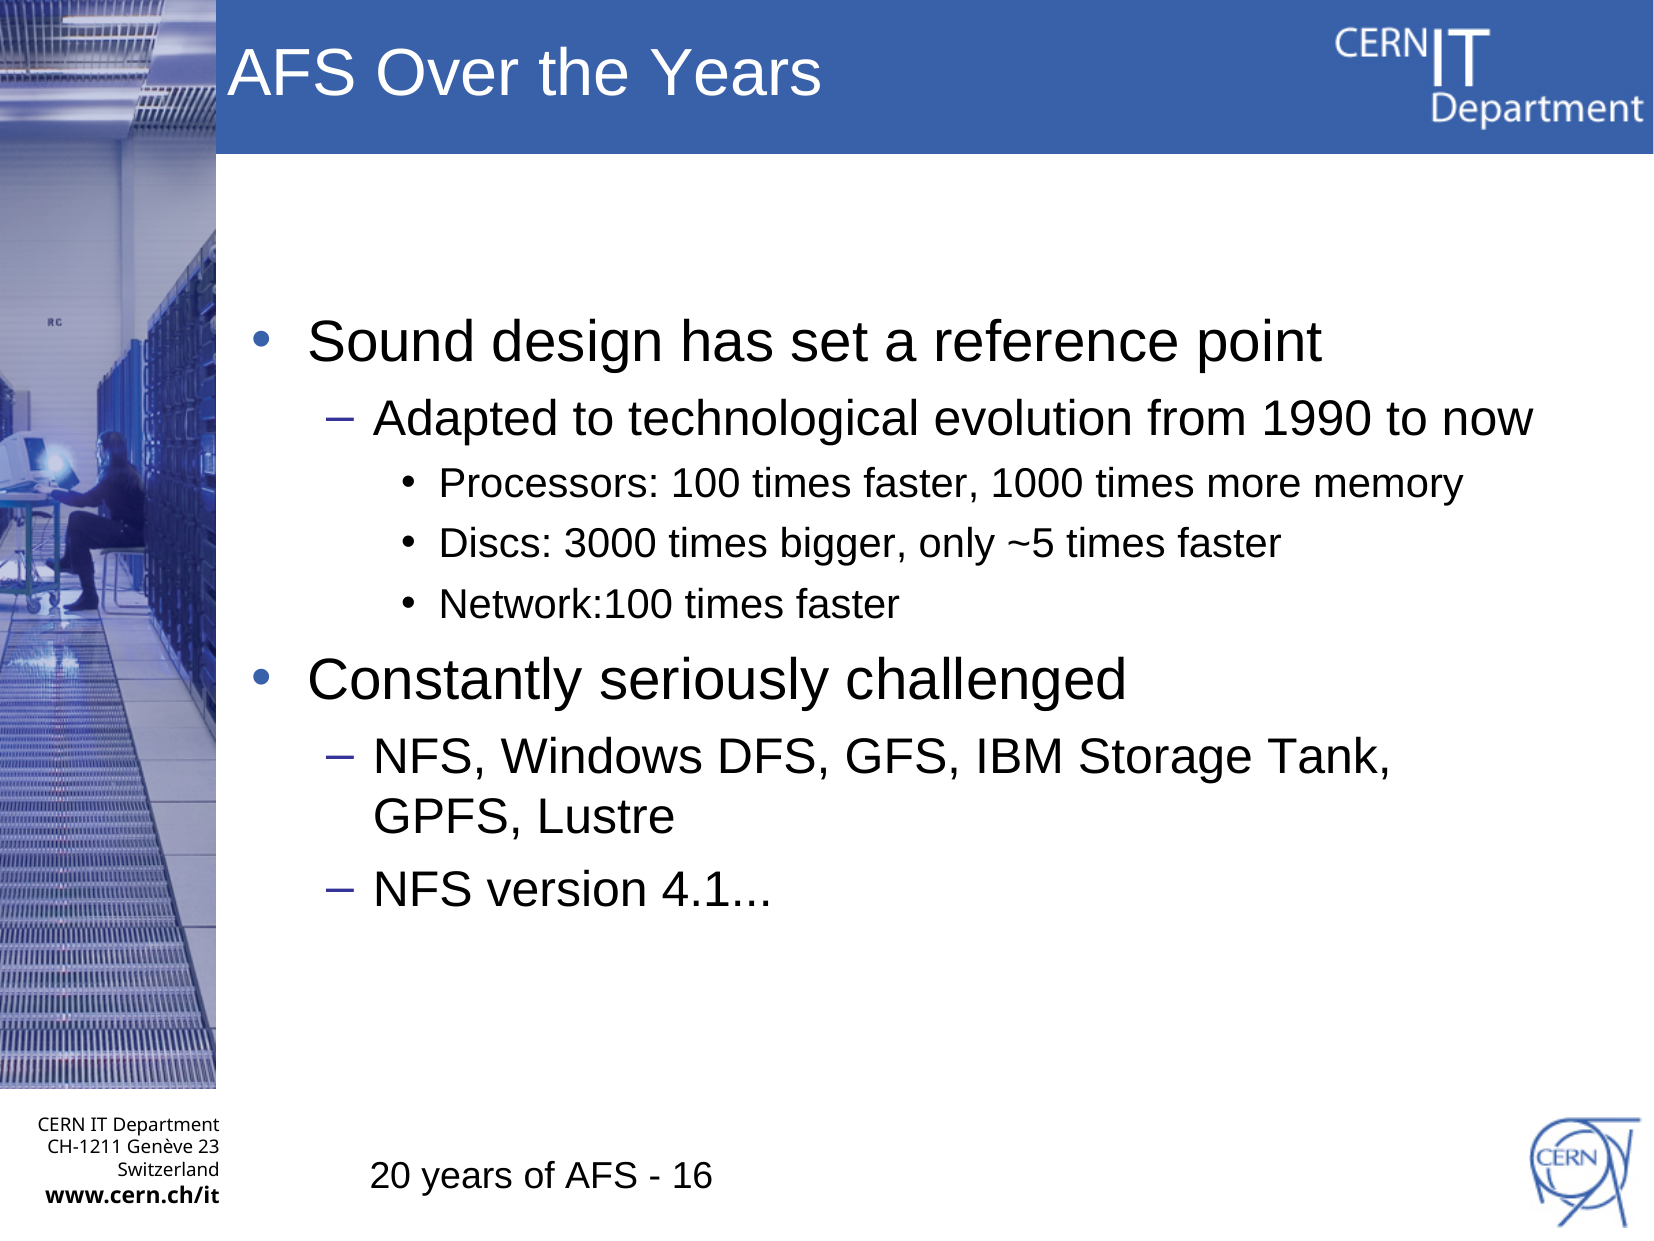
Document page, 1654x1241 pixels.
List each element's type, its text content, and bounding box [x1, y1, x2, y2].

title AFS Over the Years [212, 0, 1126, 165]
picture [1529, 1116, 1642, 1228]
list Sound design has set a reference point Adapted to technological evolution from 1990 to now Processors: 100 times faster, 1000 times more memory Discs: 3000 times bigger, only ~5 times faster Network:100 times faster Constantly seriously challenged NFS, Windows DFS, GFS, IBM Storage Tank, GPFS, Lustre NFS version 4.1... [236, 295, 1565, 1115]
picture [1126, 0, 1654, 154]
